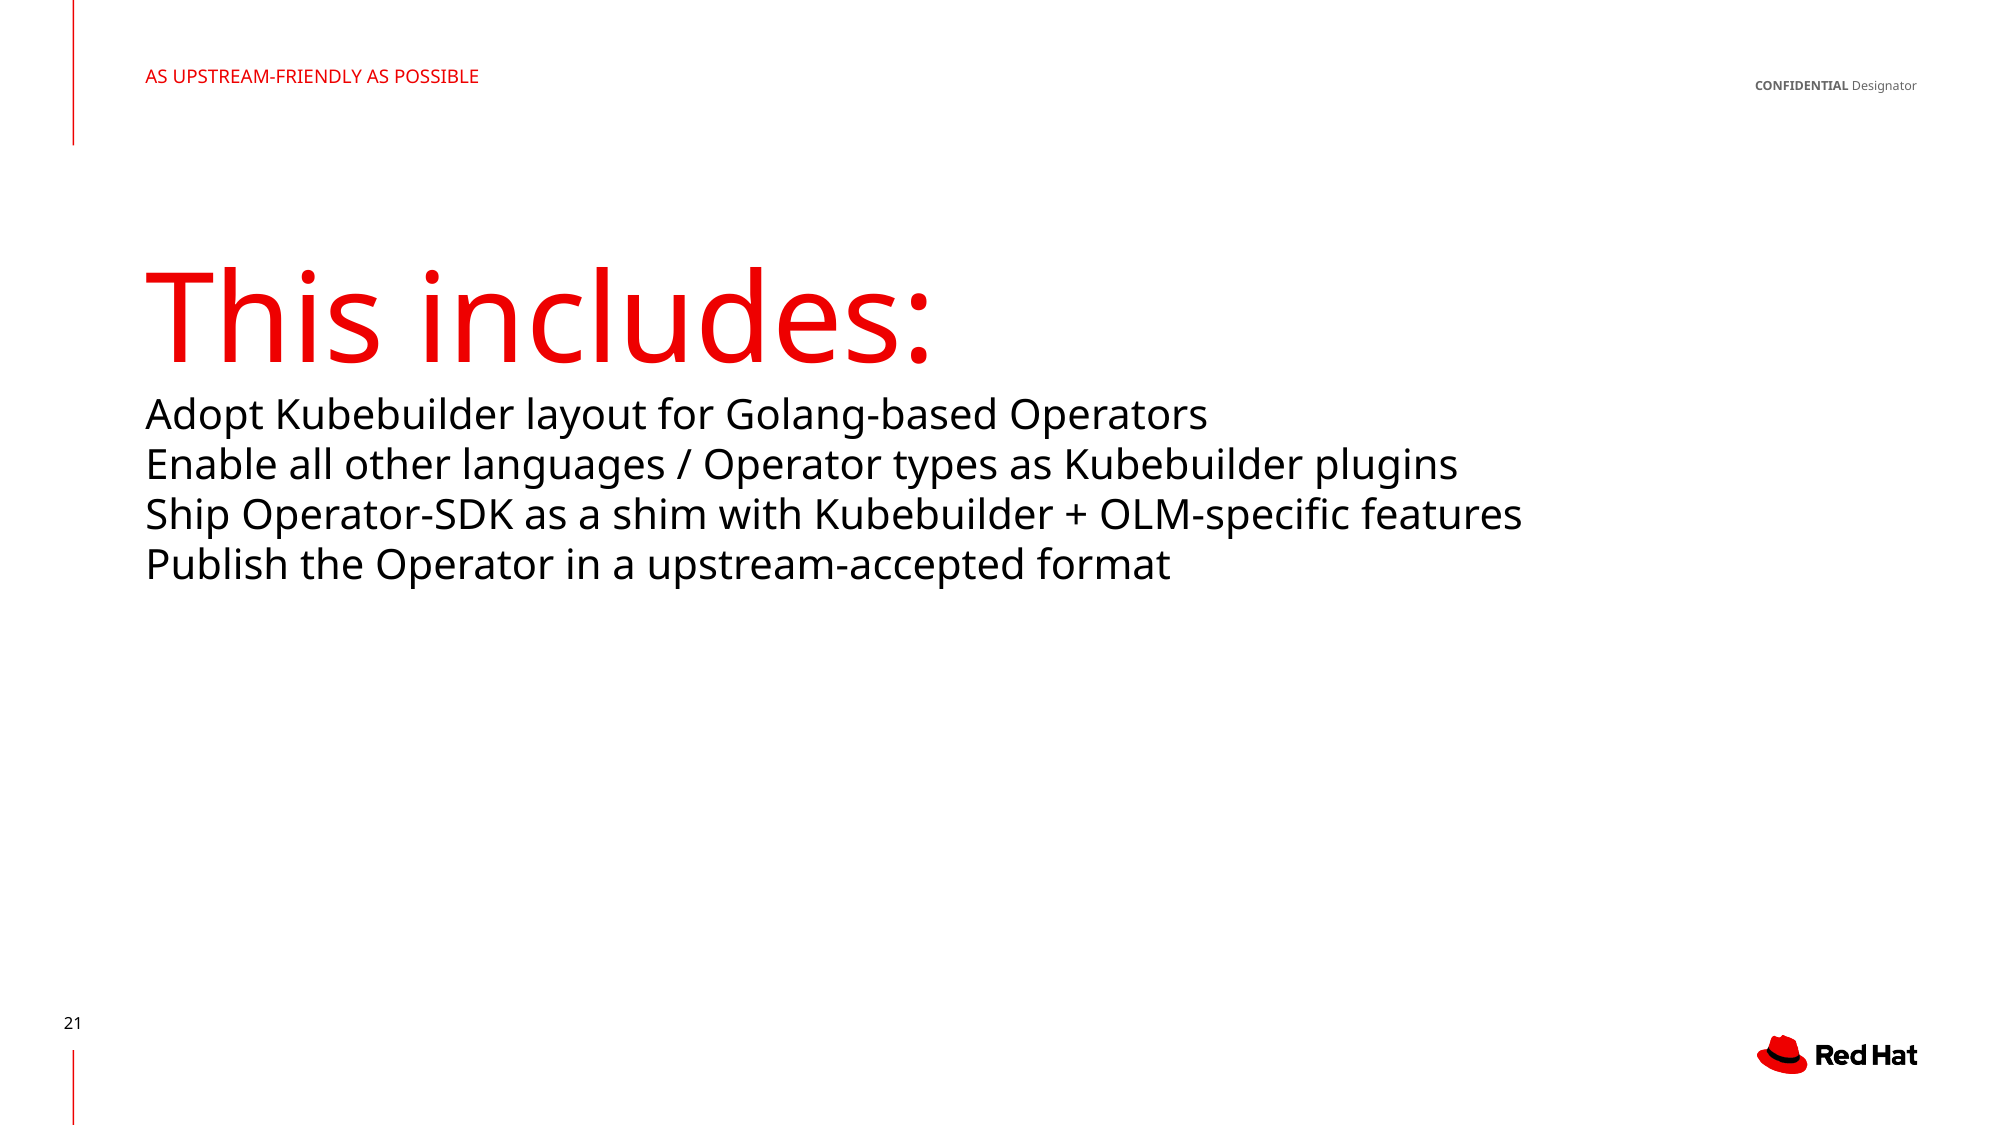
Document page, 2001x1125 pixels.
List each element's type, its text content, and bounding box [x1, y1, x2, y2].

slide_number <number> [13, 1012, 134, 1036]
title This includes: Adopt Kubebuilder layout for Golang-based Operators Enable all other languages / Operator types as Kubebuilder plugins Ship Operator-SDK as a shim with Kubebuilder + OLM-specific features Publish the Operator in a upstream-accepted format [73, 222, 1926, 943]
subtitle AS UPSTREAM-FRIENDLY AS POSSIBLE [73, 9, 919, 143]
picture [1757, 1035, 1918, 1074]
